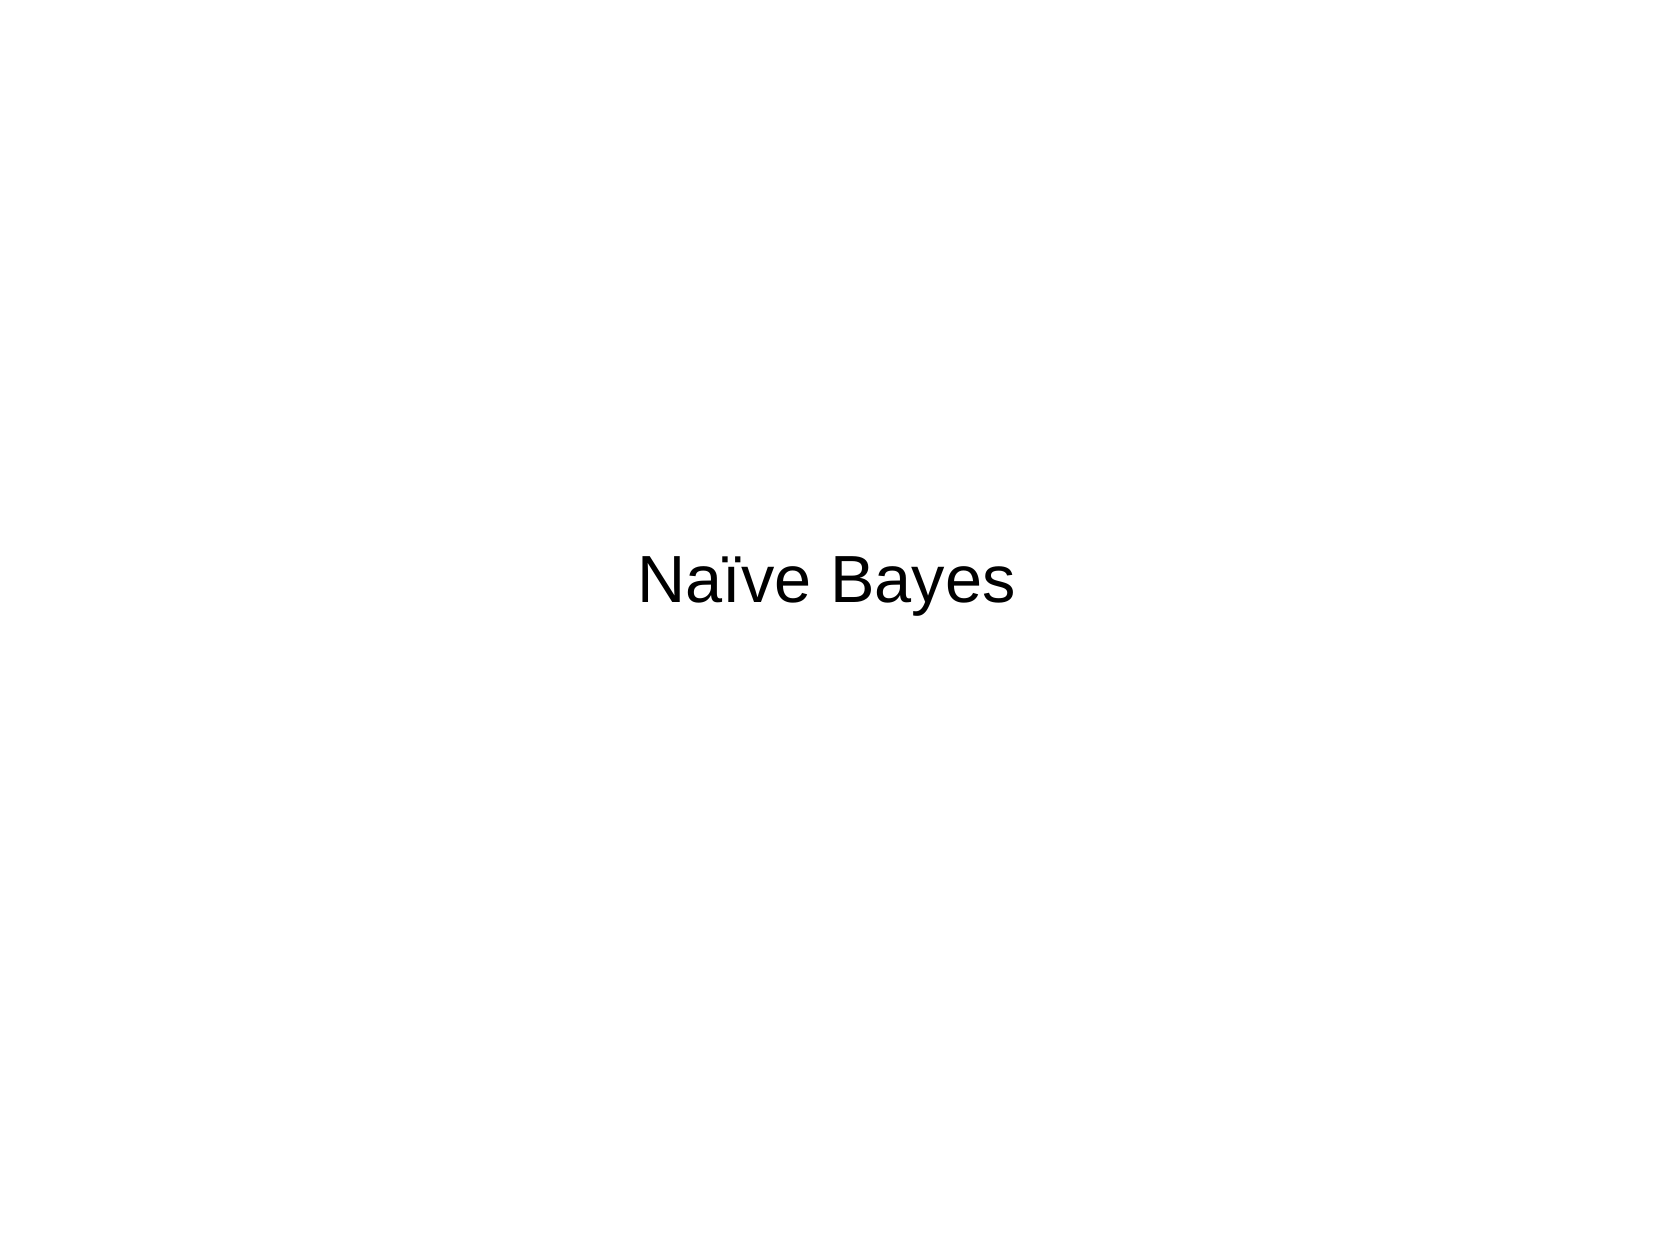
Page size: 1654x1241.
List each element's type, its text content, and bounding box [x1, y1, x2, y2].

subtitle Naïve Bayes [82, 56, 1571, 1102]
